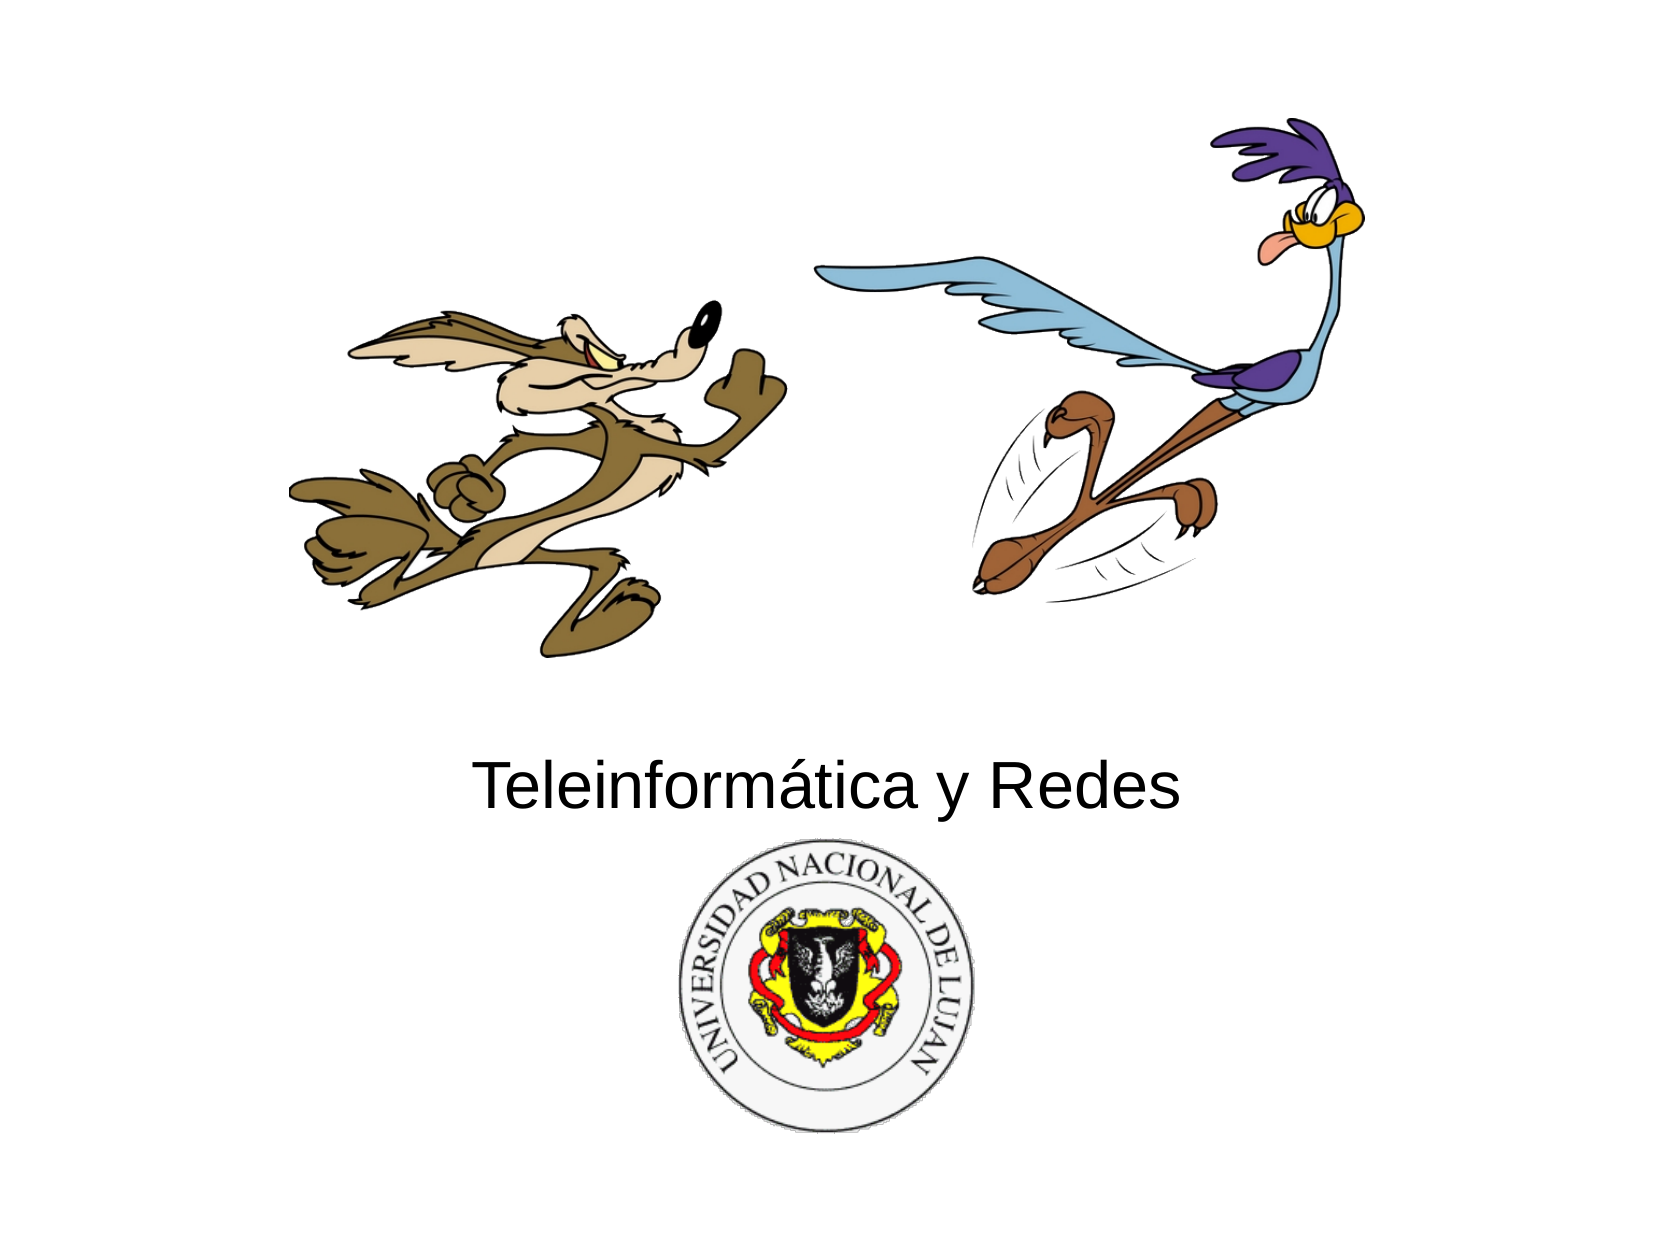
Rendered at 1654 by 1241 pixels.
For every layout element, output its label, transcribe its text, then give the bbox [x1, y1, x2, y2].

picture [678, 1063, 976, 1134]
subtitle Teleinformática y Redes [259, 507, 1394, 1063]
picture [289, 118, 1365, 658]
